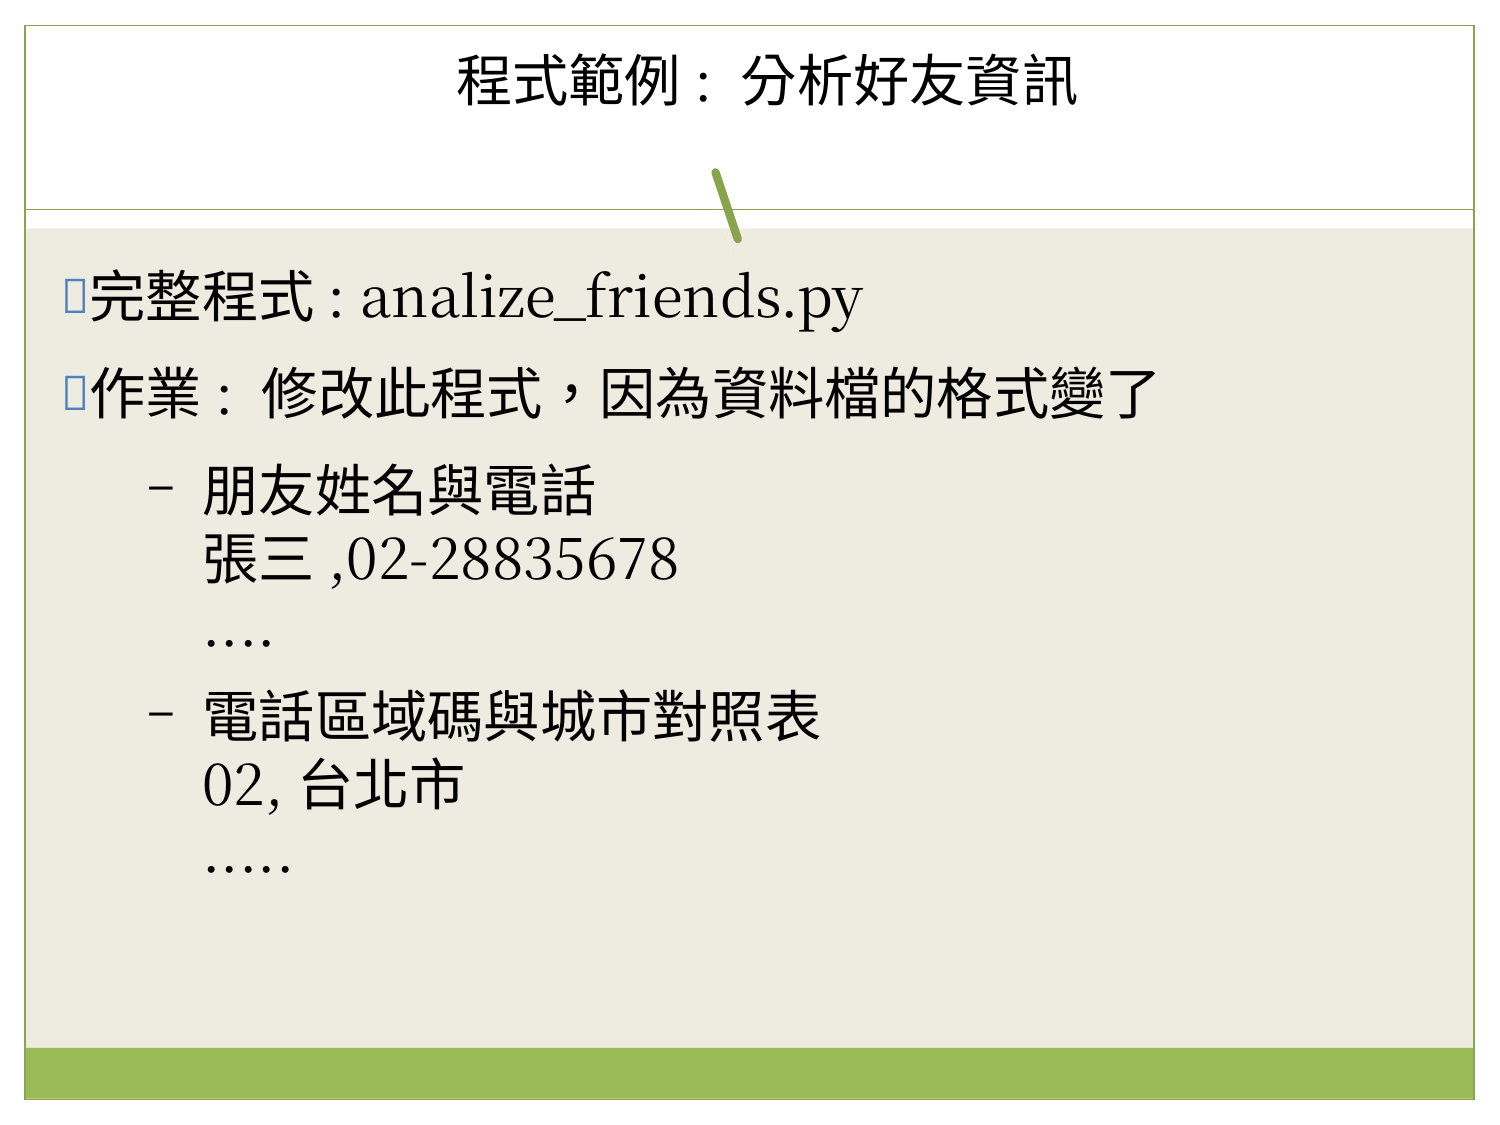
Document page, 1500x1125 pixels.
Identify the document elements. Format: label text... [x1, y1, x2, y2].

list 完整程式: analize_friends.py 作業: 修改此程式，因為資料檔的格式變了 朋友姓名與電話 張三,02-28835678 .... 電話區域碼與城市對照表 02,台北市 ..... [46, 254, 1441, 1004]
title 程式範例: 分析好友資訊 [49, 37, 1450, 162]
